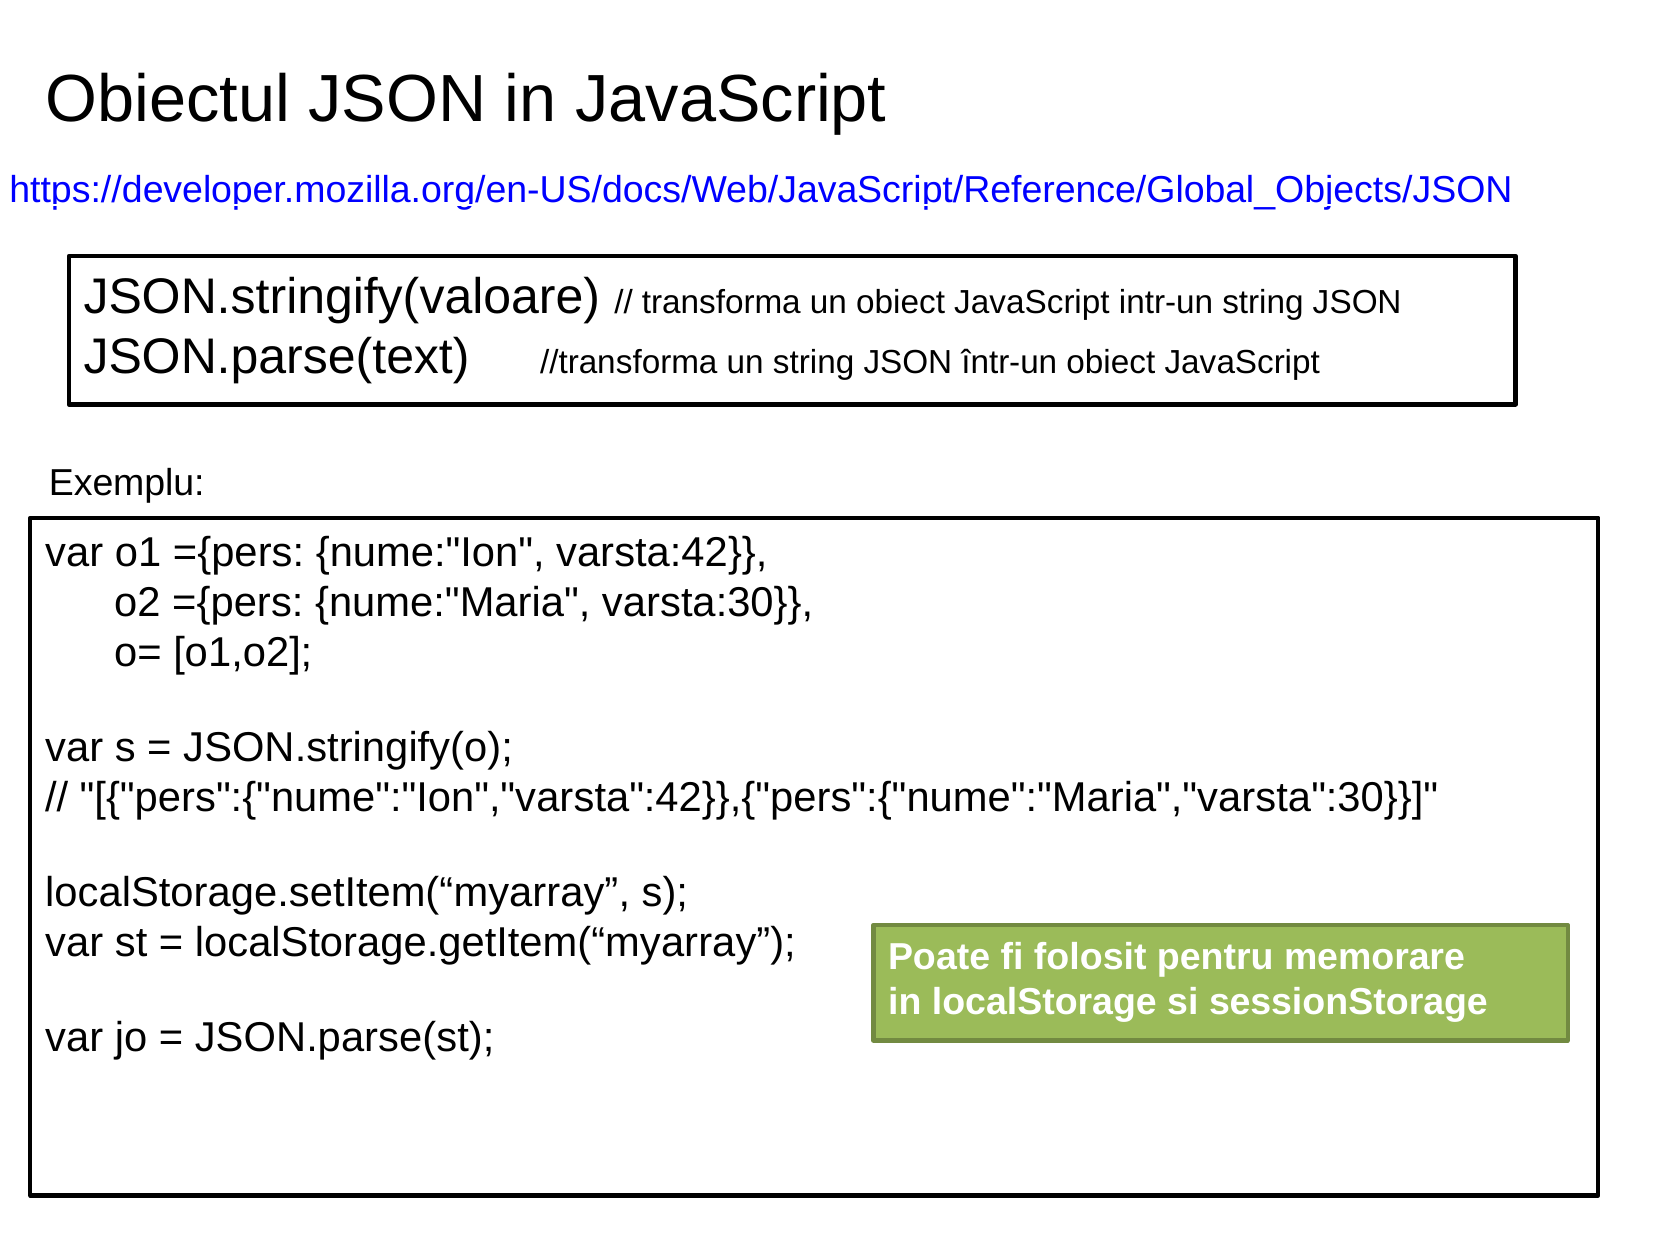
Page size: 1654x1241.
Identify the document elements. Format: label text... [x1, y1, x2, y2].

text_box Obiectul JSON in JavaScript [31, 47, 994, 153]
text_box https://developer.mozilla.org/en-US/docs/Web/JavaScript/Reference/Global_Objects/JSON [0, 157, 1654, 224]
text_box Poate fi folosit pentru memorare in localStorage si sessionStorage [873, 924, 1568, 1041]
text_box Exemplu: [33, 451, 239, 517]
text_box var o1 ={pers: {nume:"Ion", varsta:42}}, o2 ={pers: {nume:"Maria", varsta:30}}, o= [o1,o2]; var s = JSON.stringify(o); // "[{"pers":{"nume":"Ion","varsta":42}},{"pers":{"nume":"Maria","varsta":30}}]" localStorage.setItem(“myarray”, s); var st = localStorage.getItem(“myarray”); var jo = JSON.parse(st); [30, 517, 1599, 1196]
text_box JSON.stringify(valoare) // transforma un obiect JavaScript intr-un string JSON JSON.parse(text) //transforma un string JSON într-un obiect JavaScript [68, 255, 1516, 405]
